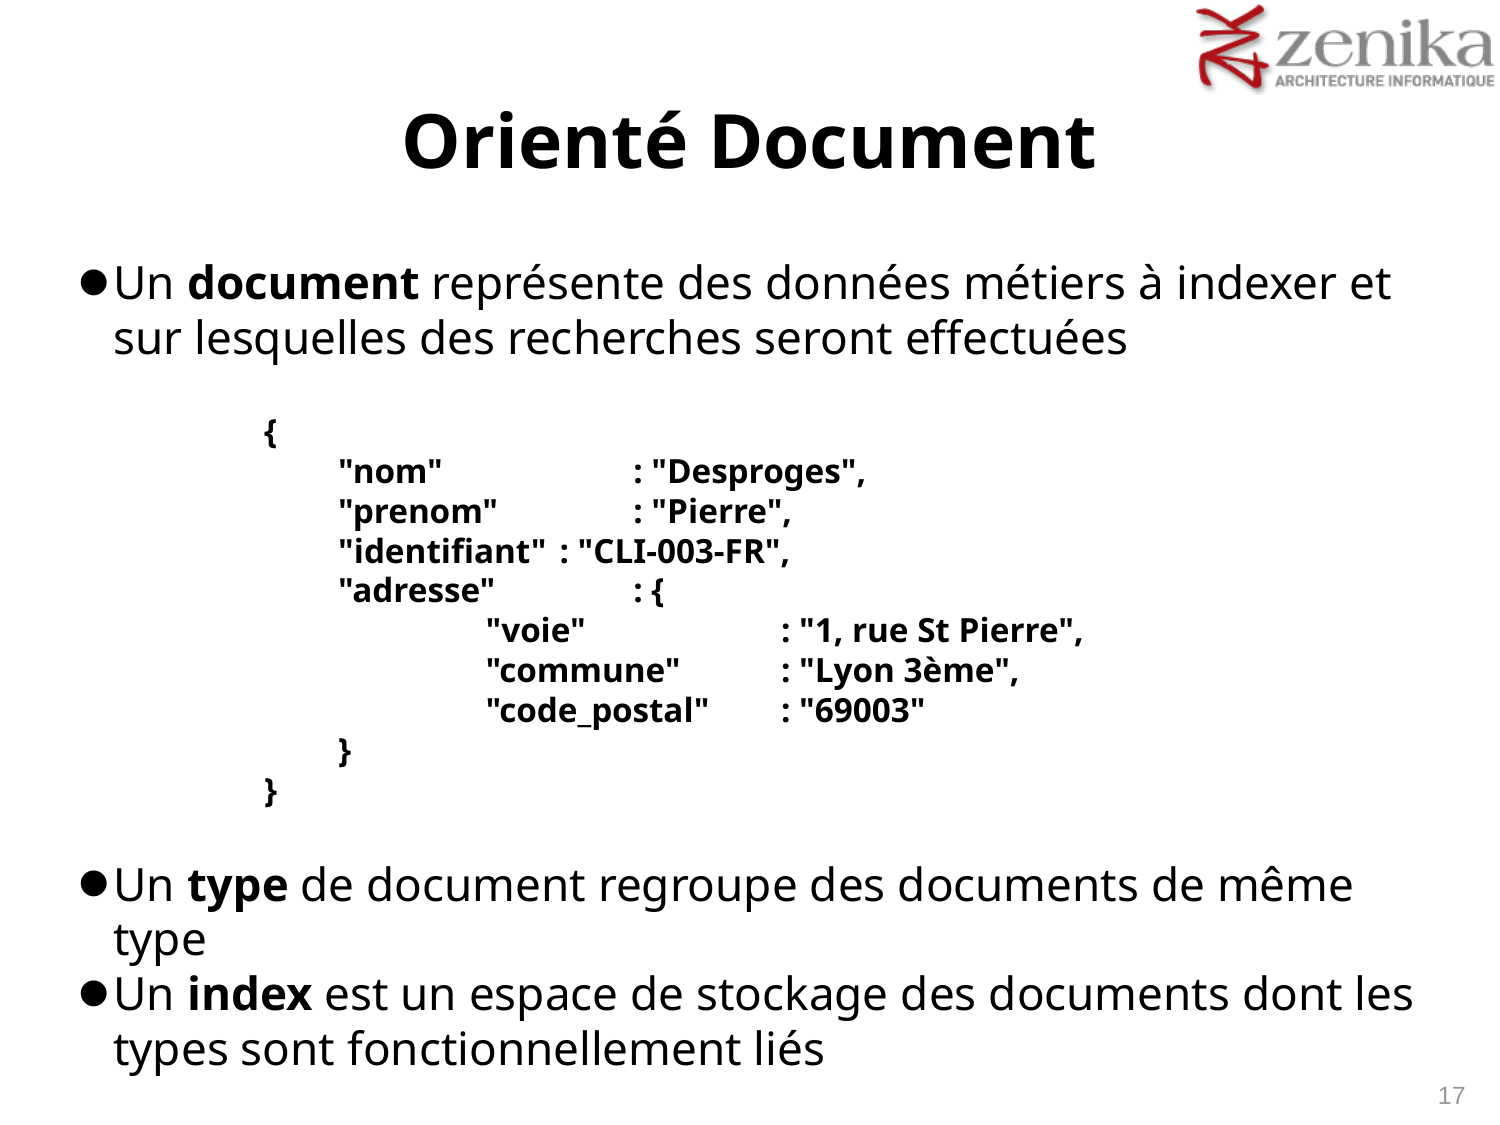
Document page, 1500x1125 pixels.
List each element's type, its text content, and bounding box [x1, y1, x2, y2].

picture [1190, 0, 1500, 95]
text_box Orienté Document [75, 29, 1425, 238]
text_box Un document représente des données métiers à indexer et sur lesquelles des recherches seront effectuées Un type de document regroupe des documents de même type Un index est un espace de stockage des documents dont les types sont fonctionnellement liés [63, 238, 1470, 1075]
text_box { "nom" : "Desproges", "prenom" : "Pierre", "identifiant" : "CLI-003-FR", "adresse" : { "voie" : "1, rue St Pierre", "commune" : "Lyon 3ème", "code_postal" : "69003" } } [247, 401, 1270, 817]
